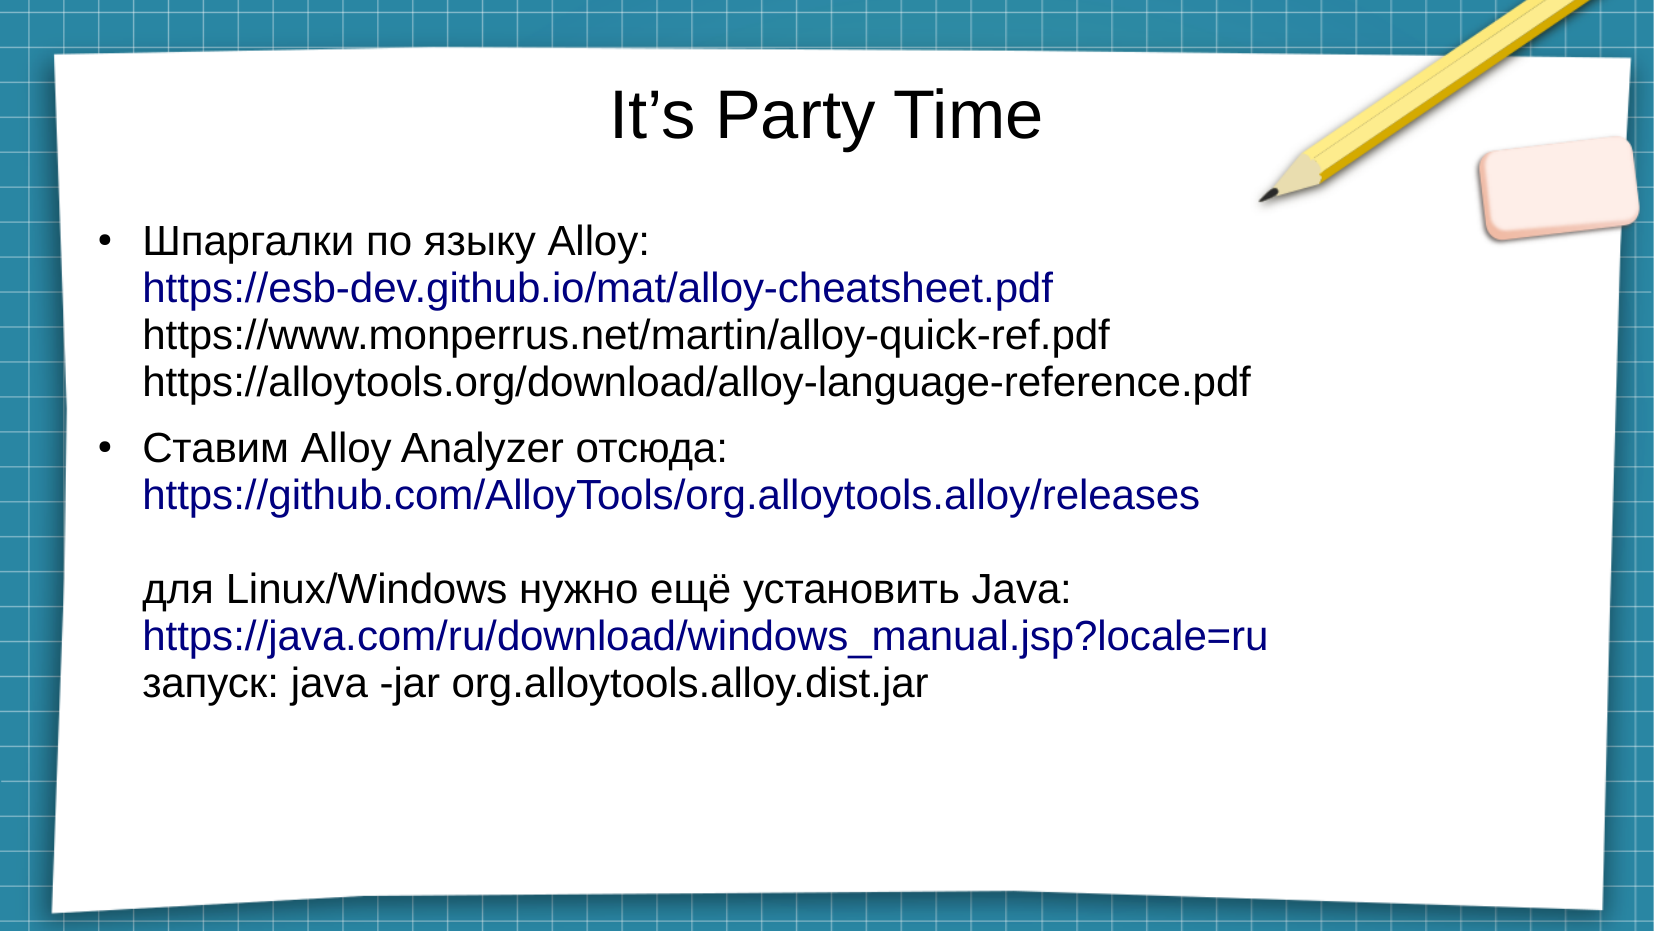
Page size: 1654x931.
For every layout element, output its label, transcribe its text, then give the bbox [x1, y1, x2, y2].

picture [0, 0, 1654, 931]
list Шпаргалки по языку Alloy: https://esb-dev.github.io/mat/alloy-cheatsheet.pdf https://www.monperrus.net/martin/alloy-quick-ref.pdf https://alloytools.org/download/alloy-language-reference.pdf Ставим Alloy Analyzer отсюда: https://github.com/AlloyTools/org.alloytools.alloy/releases для Linux/Windows нужно ещё установить Java: https://java.com/ru/download/windows_manual.jsp?locale=ru запуск: java -jar org.alloytools.alloy.dist.jar [82, 217, 1571, 758]
title It’s Party Time [82, 37, 1571, 193]
